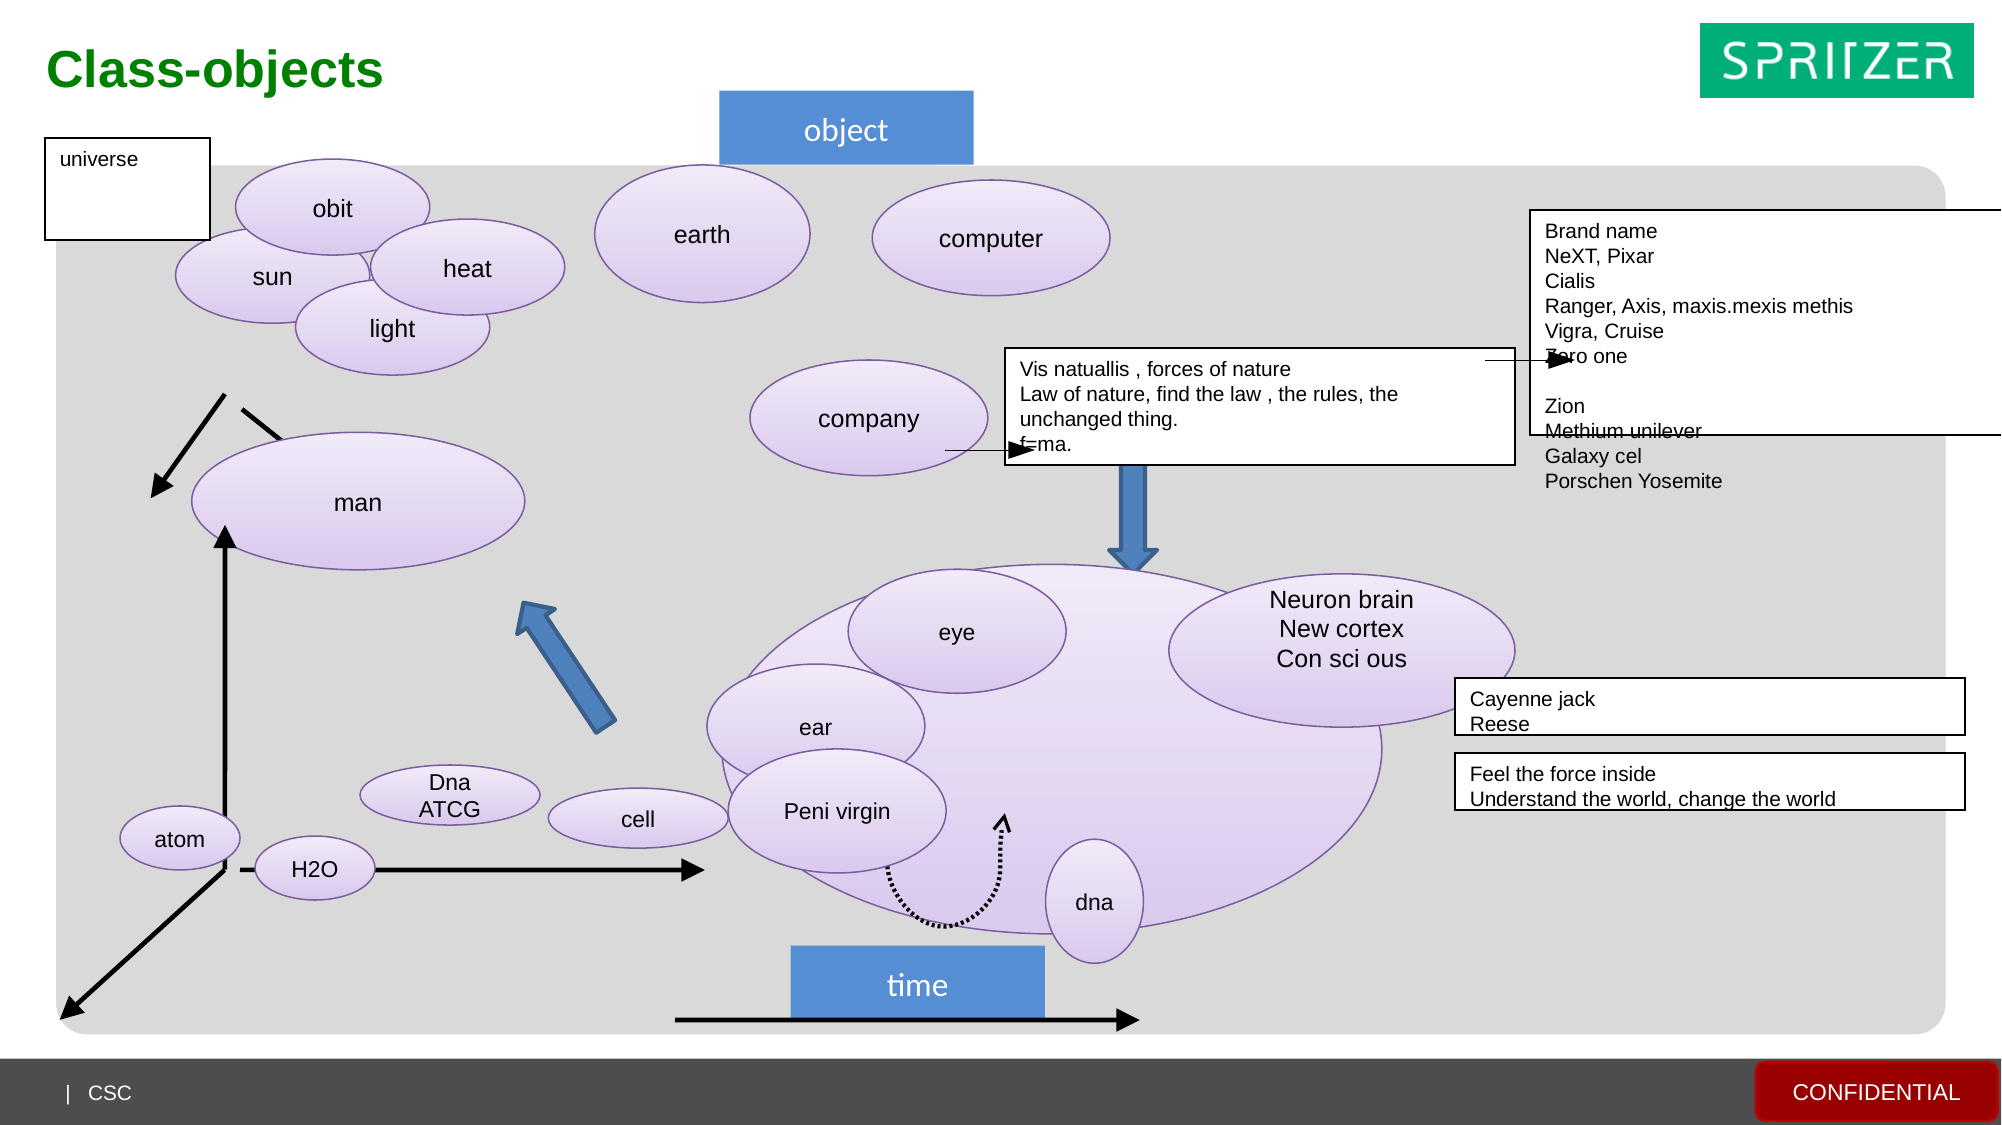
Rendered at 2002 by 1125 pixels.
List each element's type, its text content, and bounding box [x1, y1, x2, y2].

text_box earth [594, 164, 811, 303]
text_box object [719, 99, 974, 165]
text_box Class-objects [45, 27, 1955, 99]
text_box Cayenne jack Reese [1455, 678, 1966, 736]
text_box universe [45, 138, 211, 240]
text_box light [295, 280, 490, 376]
text_box Neuron brain New cortex Con sci ous [1168, 573, 1516, 728]
text_box Feel the force inside Understand the world, change the world [1455, 753, 1966, 811]
text_box heat [370, 219, 565, 316]
text_box atom [120, 805, 241, 870]
text_box man [191, 432, 525, 570]
text_box computer [872, 179, 1111, 296]
text_box dna [1045, 839, 1144, 964]
text_box eye [848, 569, 1067, 694]
text_box [722, 759, 747, 794]
picture [1700, 23, 1974, 98]
text_box company [750, 360, 988, 476]
text_box Dna ATCG [360, 765, 541, 826]
text_box [517, 602, 616, 733]
text_box sun [175, 229, 370, 324]
text_box Peni virgin [728, 748, 947, 873]
text_box ear [706, 664, 925, 775]
text_box Brand name NeXT, Pixar Cialis Ranger, Axis, maxis.mexis methis Vigra, Cruise Zero one Zion Methium unilever Galaxy cel Porschen Yosemite [1530, 210, 2001, 436]
text_box [802, 465, 1382, 934]
text_box cell [548, 788, 729, 849]
text_box Vis natuallis , forces of nature Law of nature, find the law , the rules, the unchanged thing. f=ma. [1005, 348, 1516, 465]
text_box [748, 596, 876, 677]
text_box obit [235, 159, 430, 256]
text_box H2O [255, 836, 376, 901]
text_box time [790, 945, 1045, 1017]
